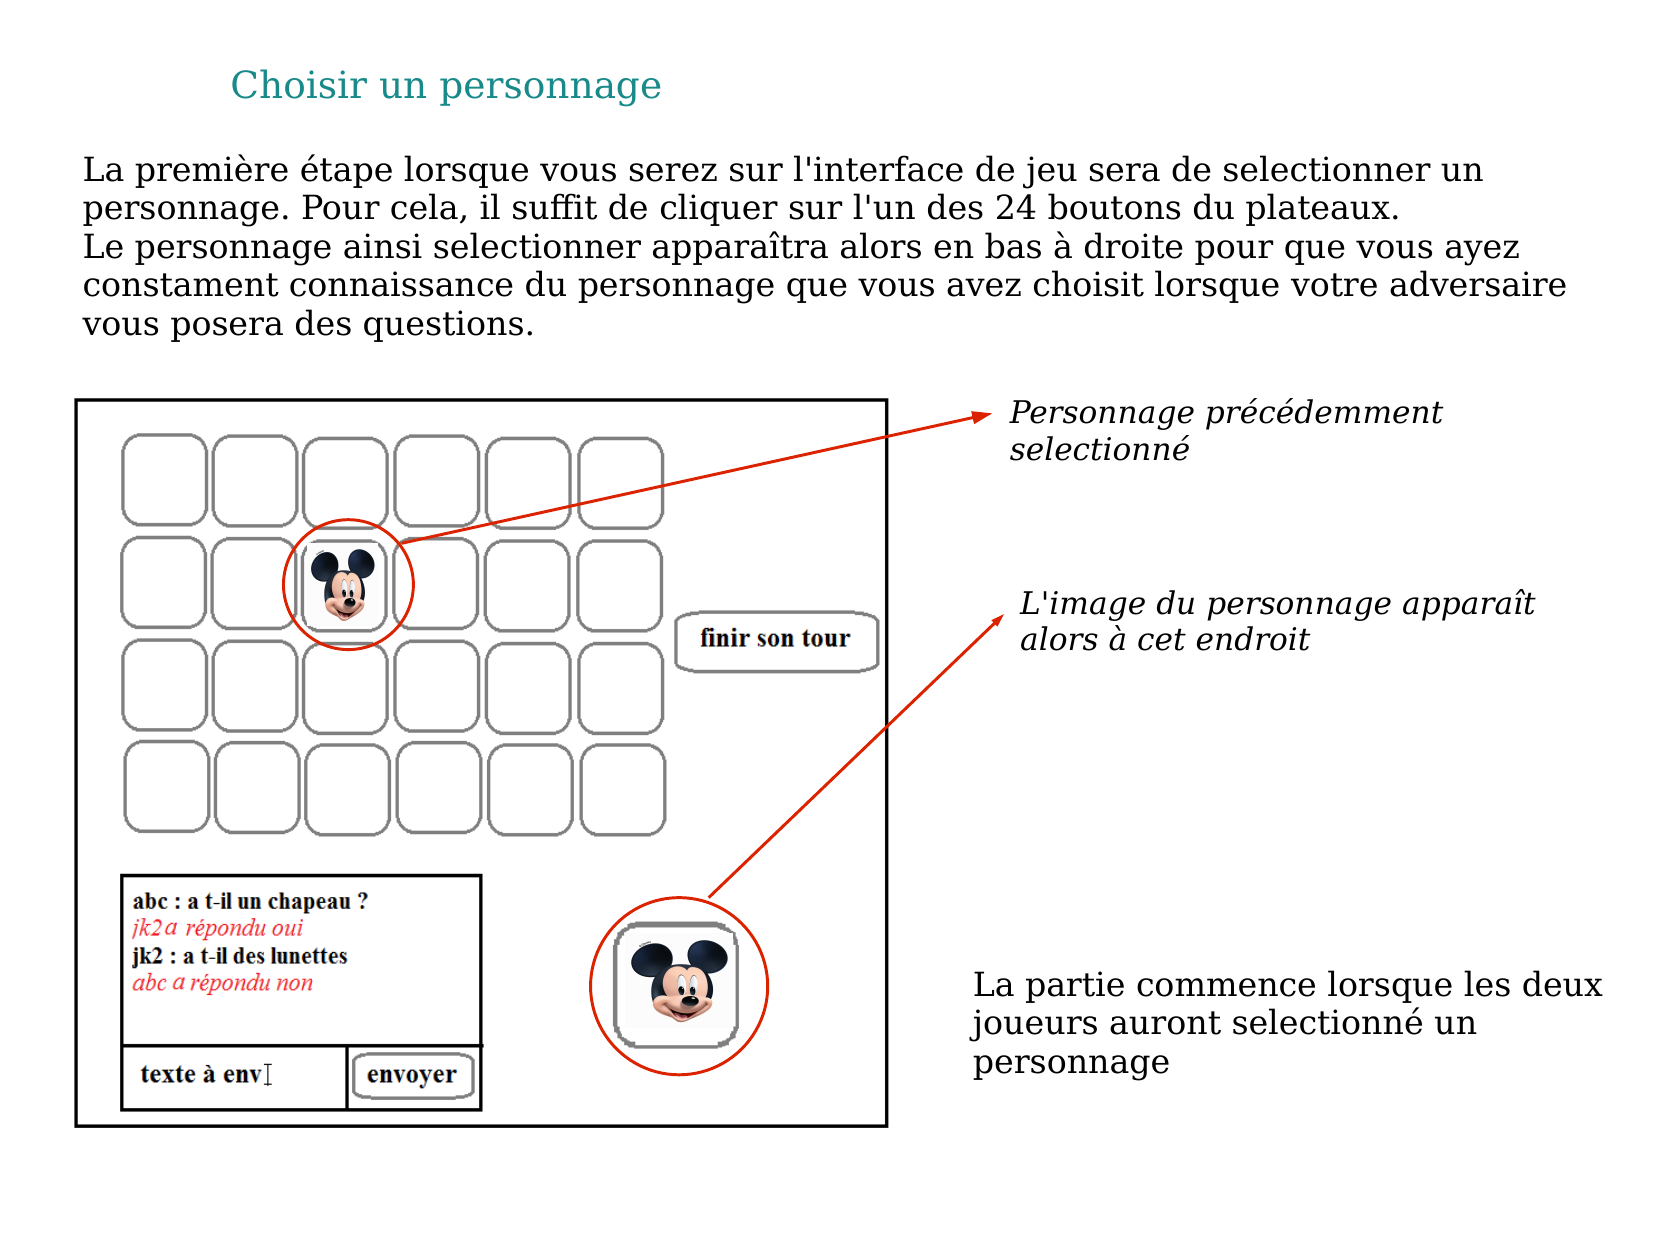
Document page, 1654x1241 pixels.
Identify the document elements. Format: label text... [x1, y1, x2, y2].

text_box L'image du personnage apparaît alors à cet endroit [1003, 576, 1630, 667]
text_box La partie commence lorsque les deux joueurs auront selectionné un personnage [956, 956, 1630, 1090]
text_box Choisir un personnage La première étape lorsque vous serez sur l'interface de jeu sera de selectionner un personnage. Pour cela, il suffit de cliquer sur l'un des 24 boutons du plateaux. Le personnage ainsi selectionner apparaîtra alors en bas à droite pour que vous ayez constament connaissance du personnage que vous avez choisit lorsque votre adversaire vous posera des questions. [70, 59, 1595, 348]
text_box Personnage précédemment selectionné [992, 384, 1595, 478]
picture [70, 389, 894, 1135]
picture [285, 522, 411, 648]
